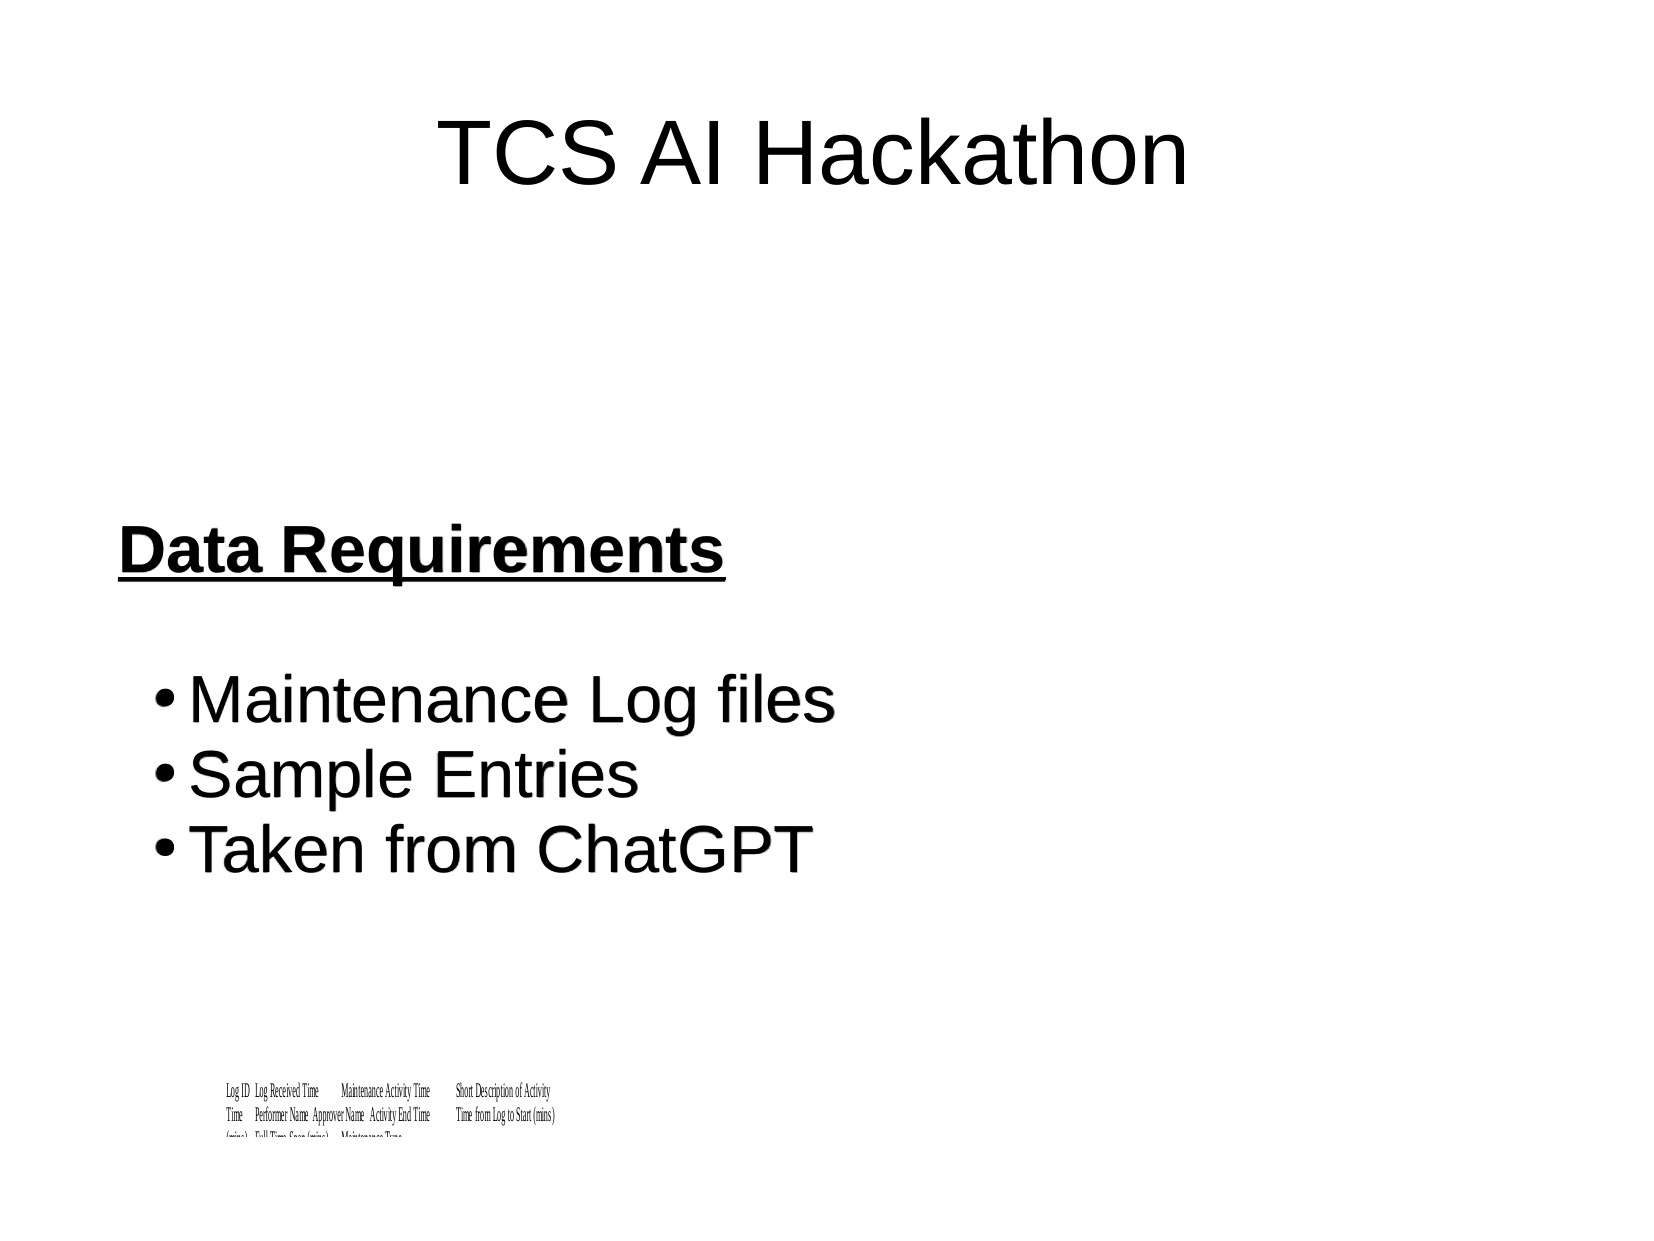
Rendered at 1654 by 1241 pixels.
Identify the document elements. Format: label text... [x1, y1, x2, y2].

chart [180, 960, 571, 1137]
title TCS AI Hackathon [82, 49, 1571, 257]
subtitle Data Requirements Maintenance Log files Sample Entries Taken from ChatGPT [82, 290, 1571, 1109]
